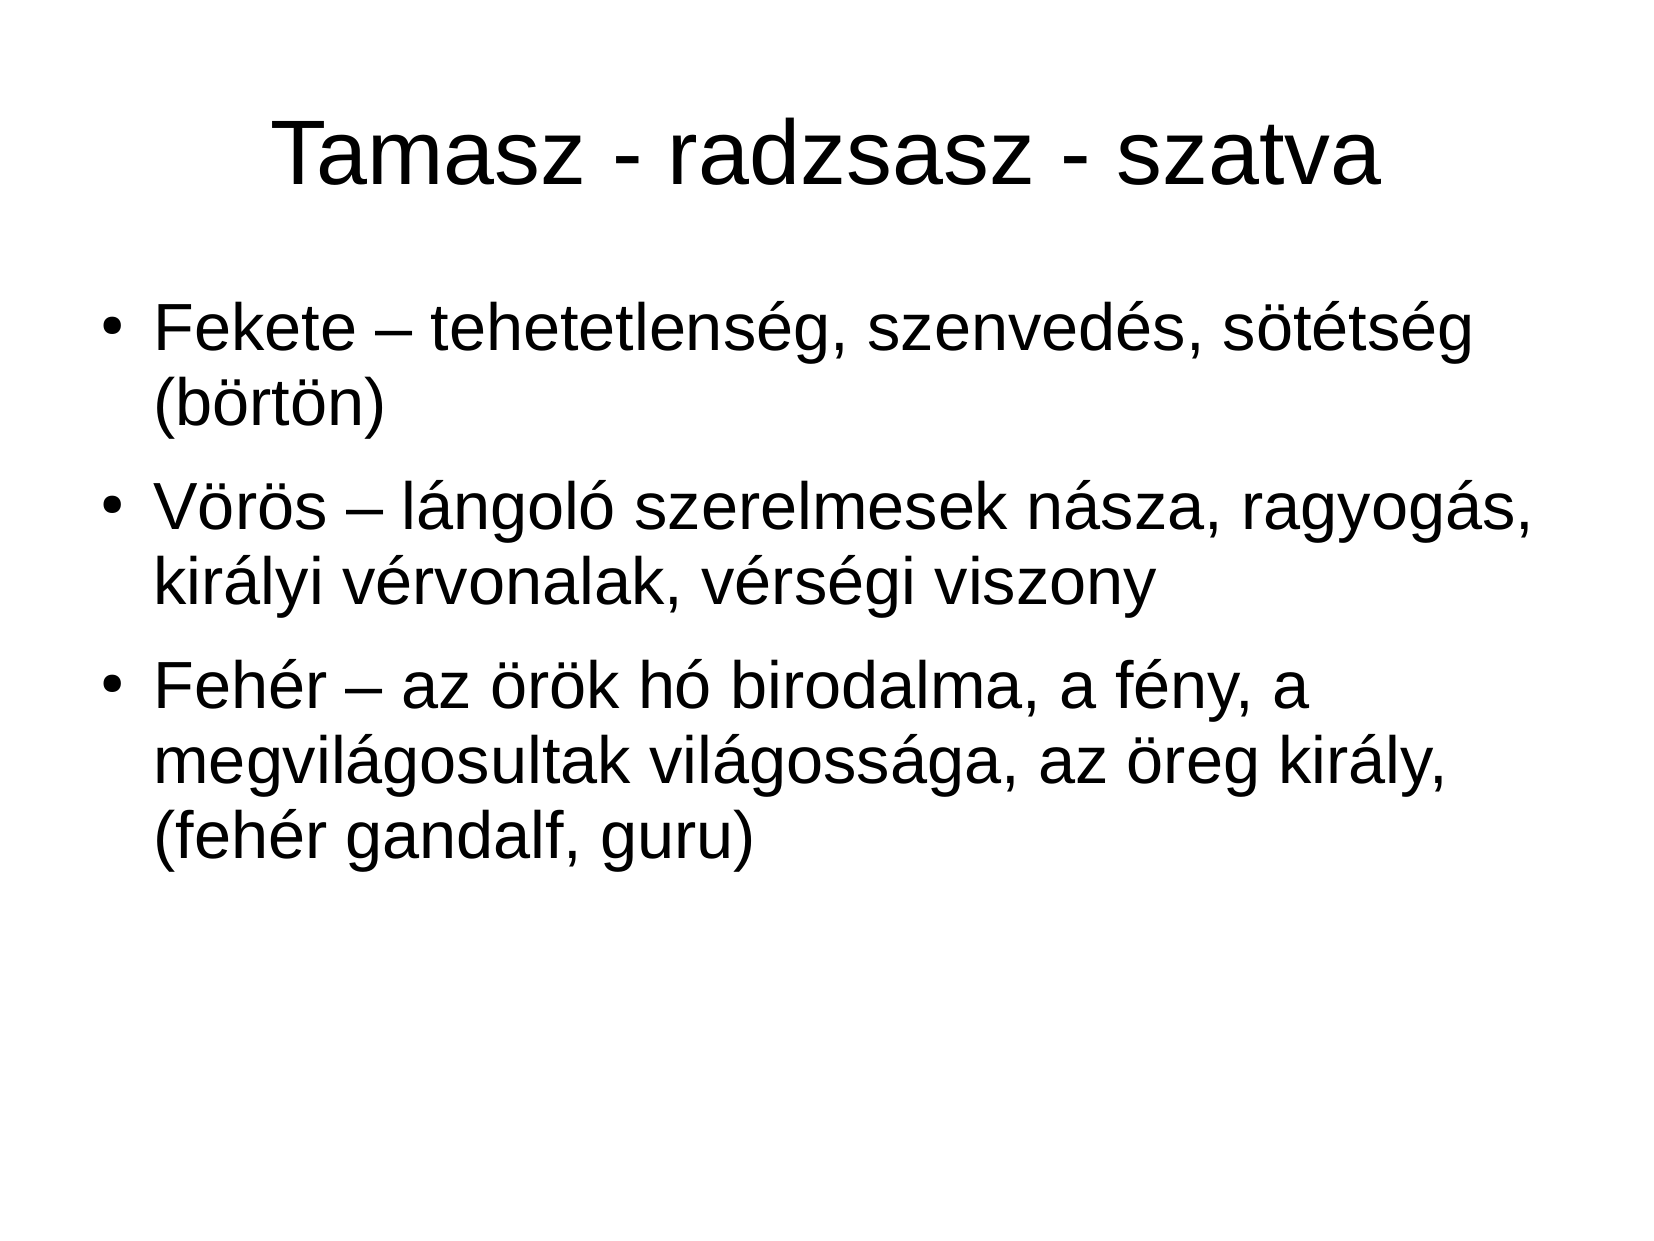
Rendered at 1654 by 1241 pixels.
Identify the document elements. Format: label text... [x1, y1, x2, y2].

title Tamasz - radzsasz - szatva [82, 49, 1571, 257]
list Fekete – tehetetlenség, szenvedés, sötétség (börtön) Vörös – lángoló szerelmesek násza, ragyogás, királyi vérvonalak, vérségi viszony Fehér – az örök hó birodalma, a fény, a megvilágosultak világossága, az öreg király, (fehér gandalf, guru) [82, 290, 1571, 1010]
